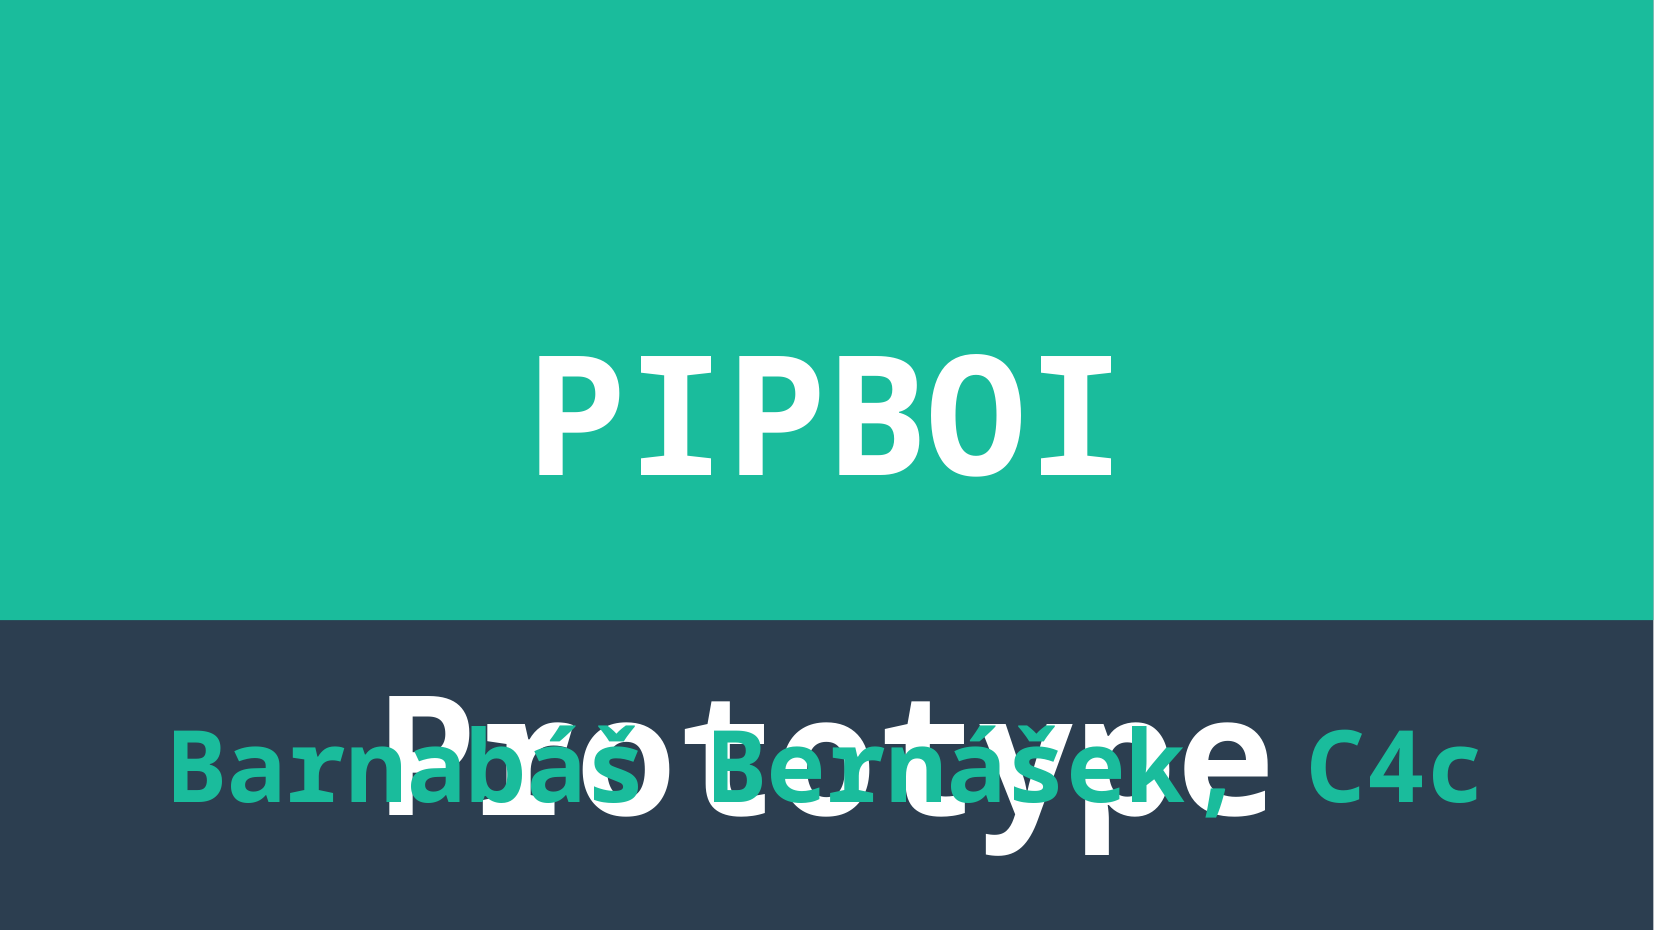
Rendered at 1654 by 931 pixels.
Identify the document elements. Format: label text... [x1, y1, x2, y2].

title PIPBOI Prototype [59, 397, 1595, 642]
subtitle Barnabáš Bernášek, C4c [59, 642, 1595, 886]
